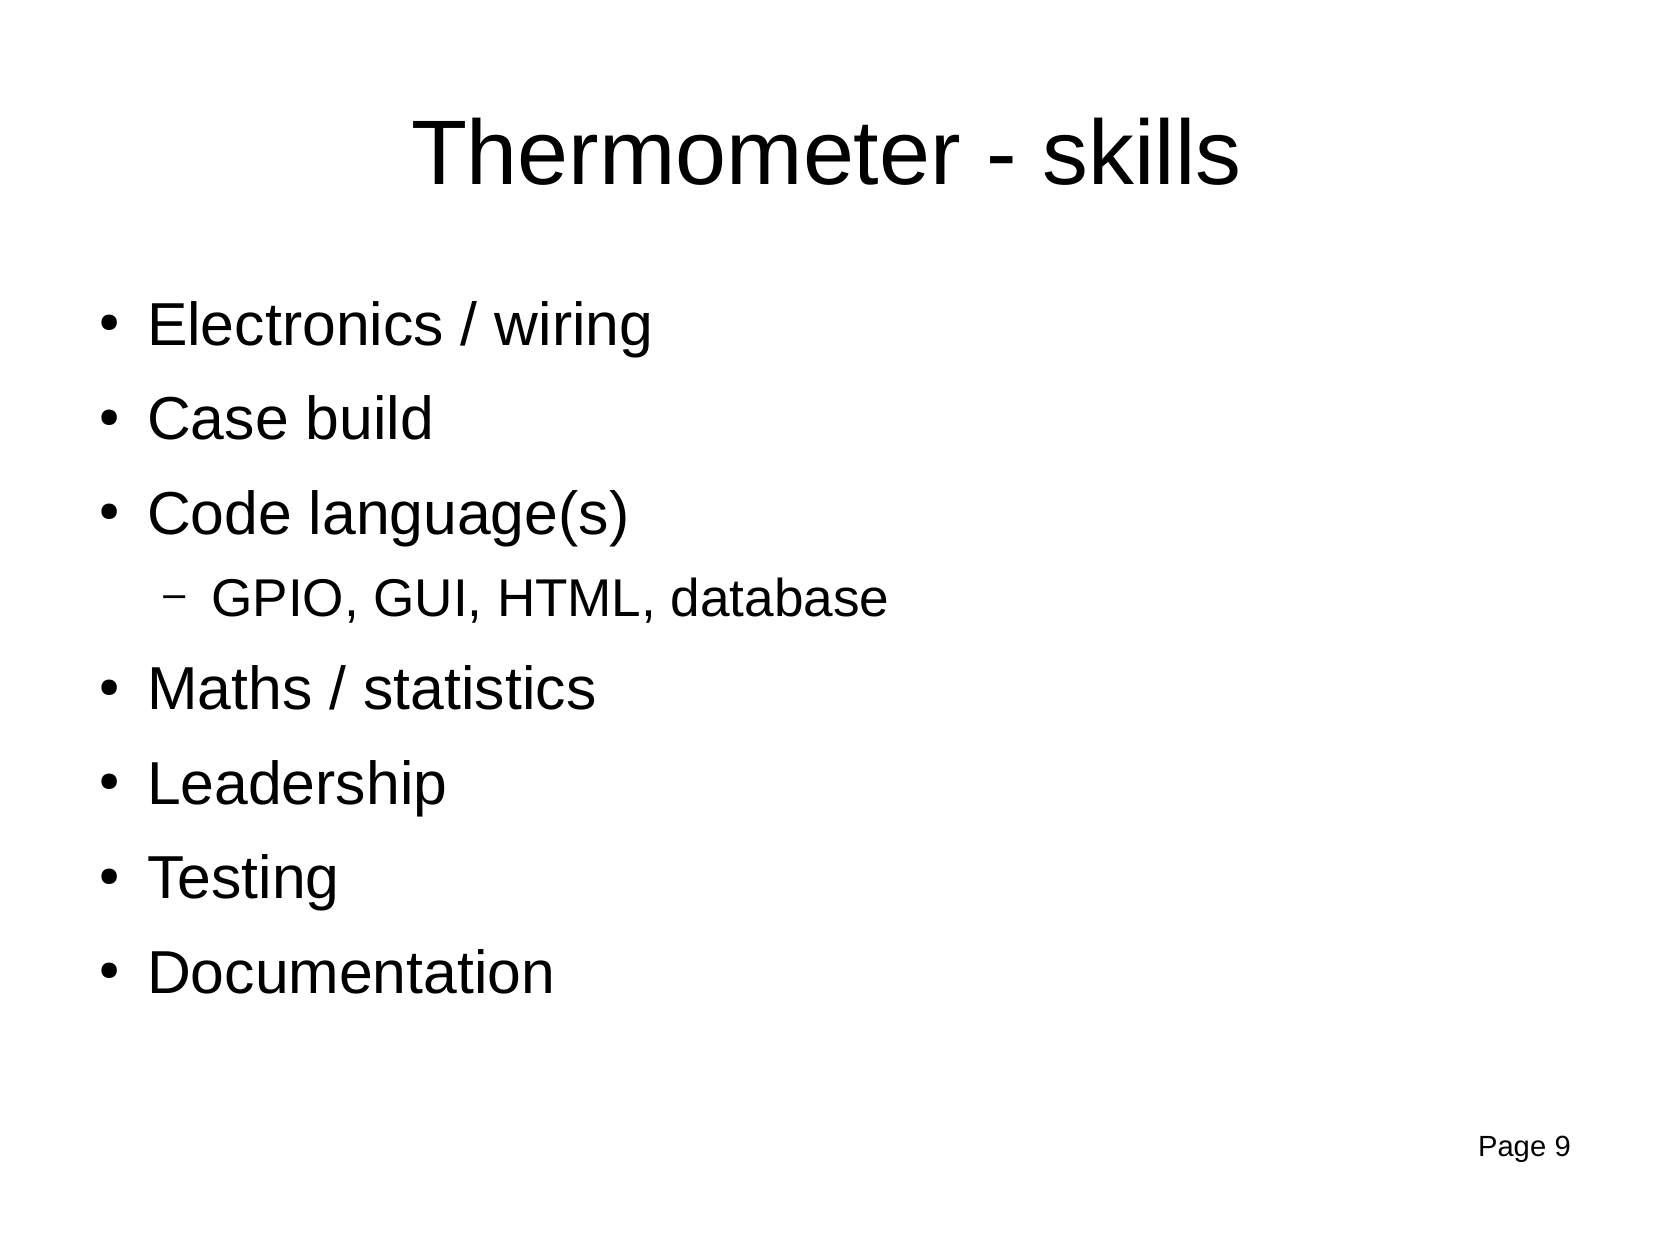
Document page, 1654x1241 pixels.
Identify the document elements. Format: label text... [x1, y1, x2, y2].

title Thermometer - skills [82, 49, 1571, 257]
list Electronics / wiring Case build Code language(s) GPIO, GUI, HTML, database Maths / statistics Leadership Testing Documentation [82, 290, 1571, 1010]
